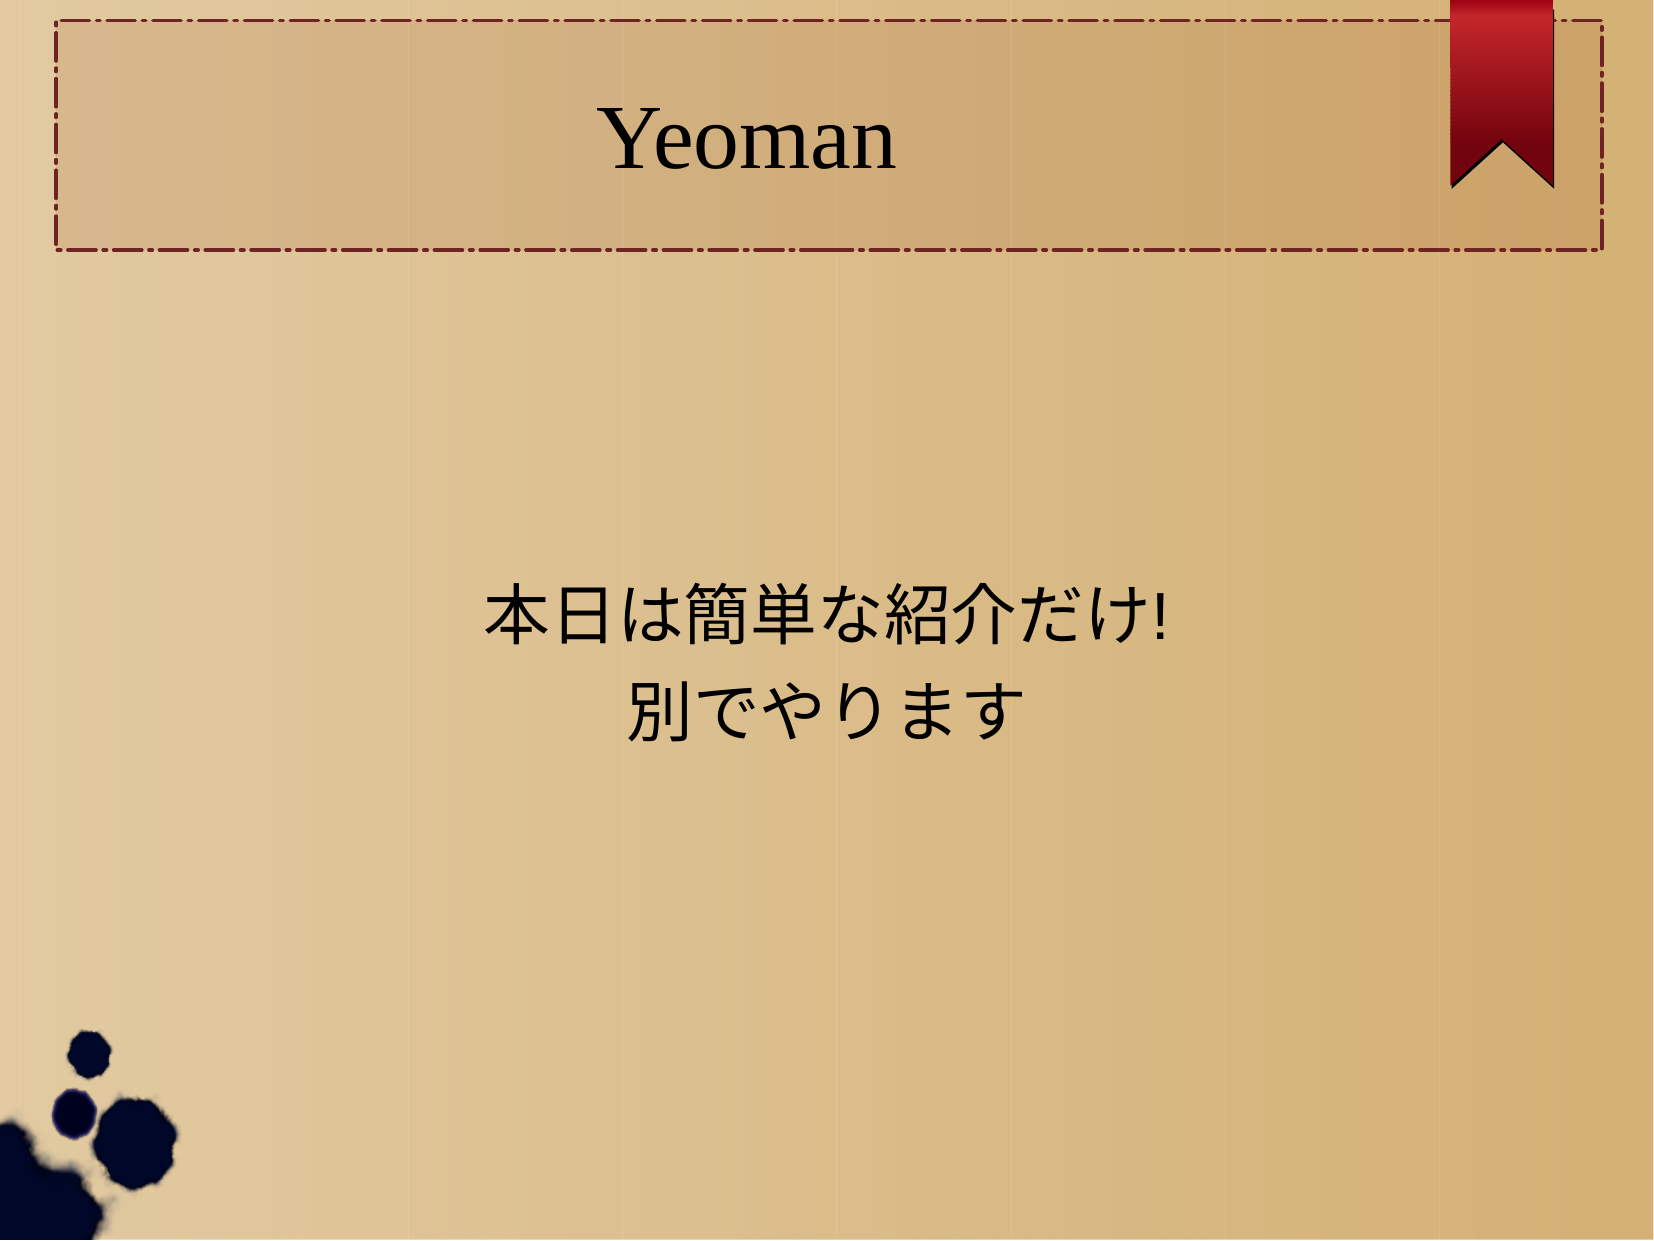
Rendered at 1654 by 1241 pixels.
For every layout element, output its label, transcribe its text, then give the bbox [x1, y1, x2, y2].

title Yeoman [82, 47, 1412, 229]
text_box 本日は簡単な紹介だけ! 別でやります [82, 299, 1571, 1019]
